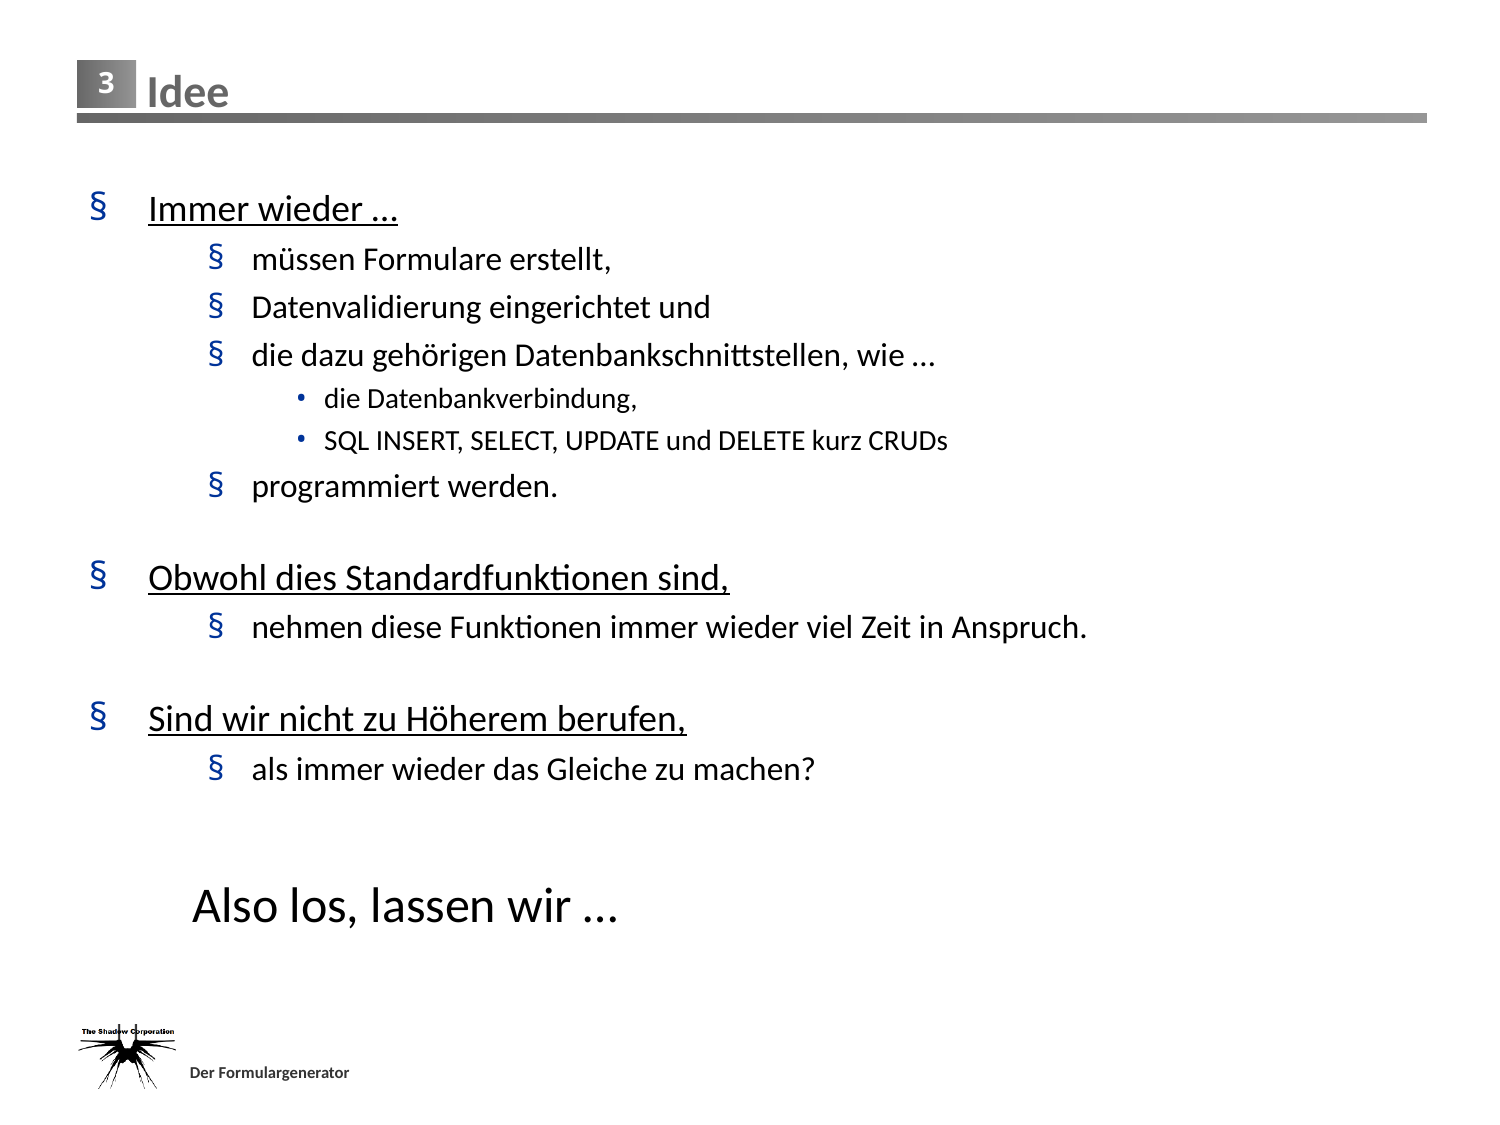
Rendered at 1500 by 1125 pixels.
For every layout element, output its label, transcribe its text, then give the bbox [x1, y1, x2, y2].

title Idee [131, 54, 1433, 125]
text_box Immer wieder … müssen Formulare erstellt, Datenvalidierung eingerichtet und die dazu gehörigen Datenbankschnittstellen, wie … die Datenbankverbindung, SQL INSERT, SELECT, UPDATE und DELETE kurz CRUDs programmiert werden. Obwohl dies Standardfunktionen sind, nehmen diese Funktionen immer wieder viel Zeit in Anspruch. Sind wir nicht zu Höherem berufen, als immer wieder das Gleiche zu machen? Also los, lassen wir … [74, 123, 1424, 1058]
